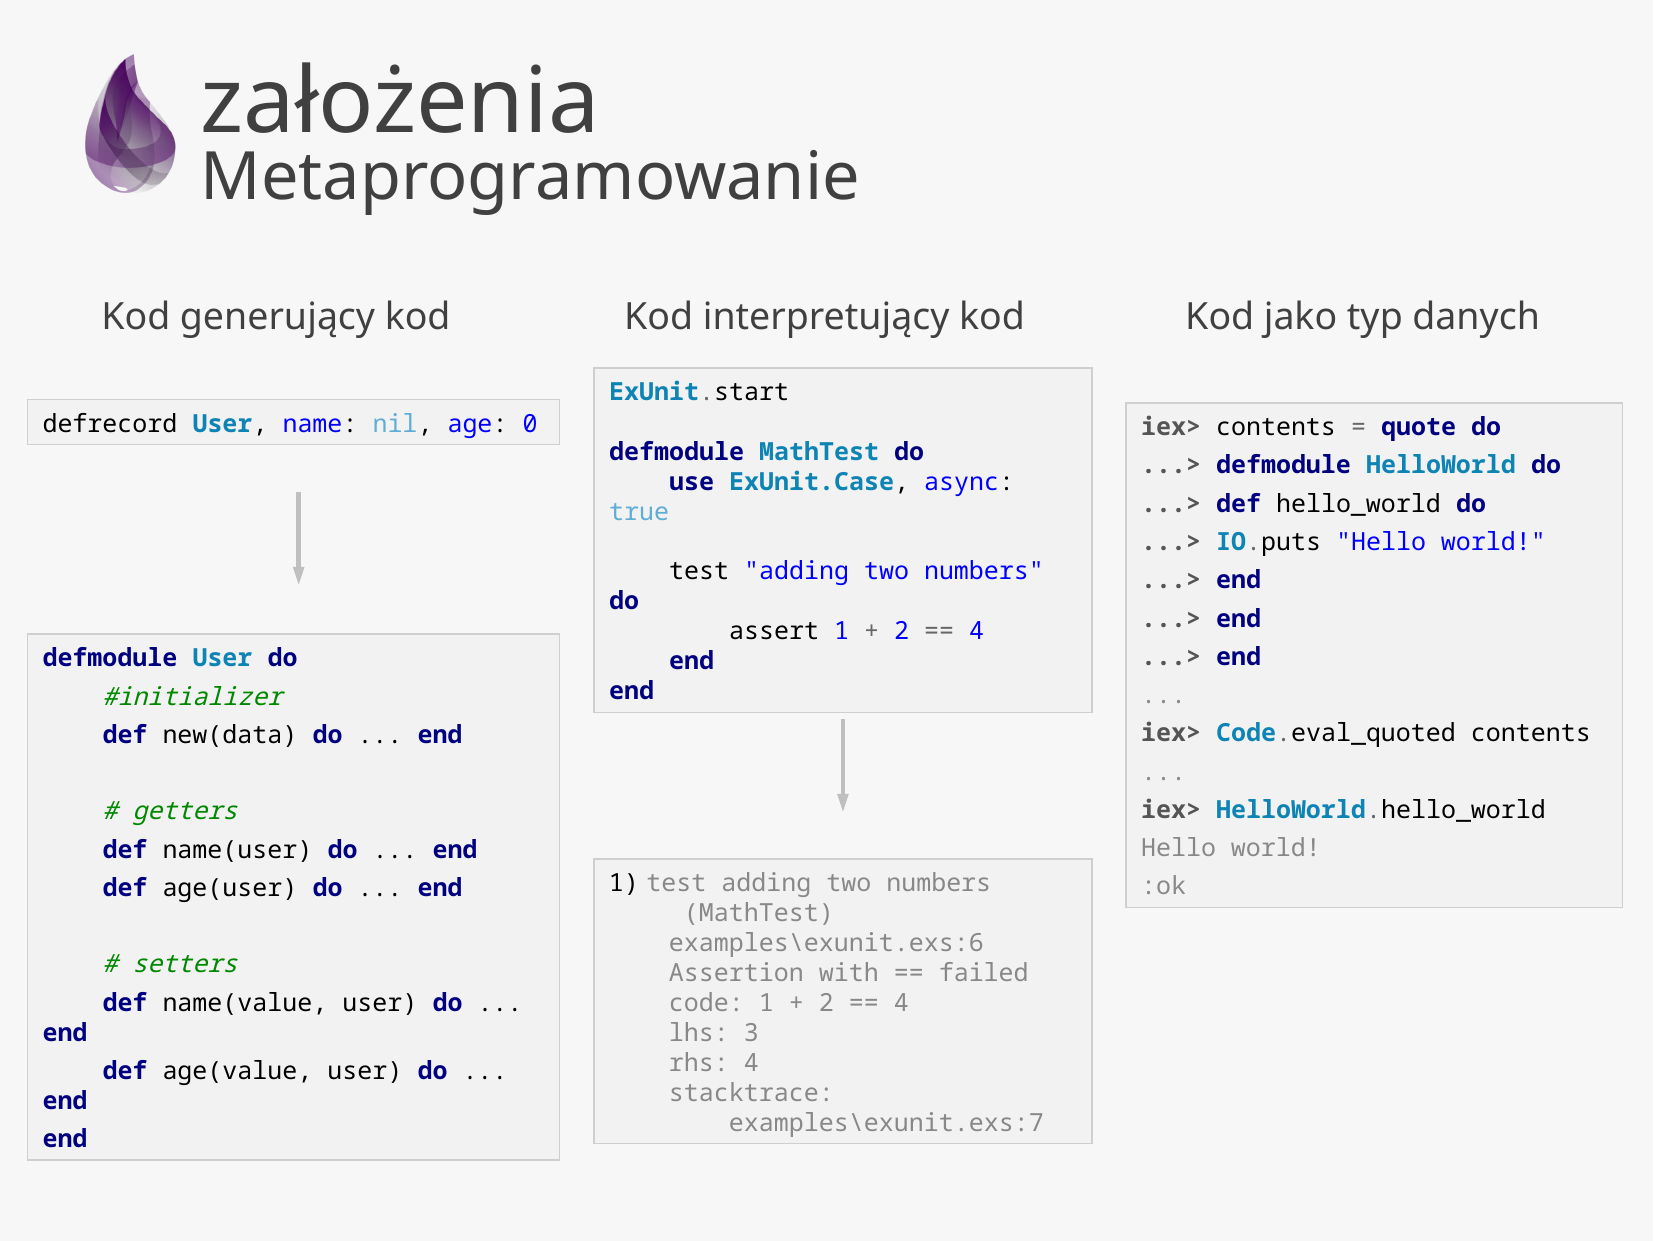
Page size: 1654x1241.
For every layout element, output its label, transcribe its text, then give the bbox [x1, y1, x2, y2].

text_box Kod interpretujący kod [609, 284, 1092, 345]
text_box ExUnit.start defmodule MathTest do use ExUnit.Case, async: true test "adding two numbers" do assert 1 + 2 == 4 end end [594, 368, 1092, 712]
text_box defmodule User do #initializer def new(data) do ... end # getters def name(user) do ... end def age(user) do ... end # setters def name(value, user) do ... end def age(value, user) do ... end end [27, 634, 560, 1160]
text_box Kod generujący kod [86, 284, 512, 345]
text_box Kod jako typ danych [1170, 284, 1654, 345]
text_box iex> contents = quote do ...> defmodule HelloWorld do ...> def hello_world do ...> IO.puts "Hello world!" ...> end ...> end ...> end ... iex> Code.eval_quoted contents ... iex> HelloWorld.hello_world Hello world! :ok [1126, 403, 1623, 907]
text_box test adding two numbers (MathTest) examples\exunit.exs:6 Assertion with == failed code: 1 + 2 == 4 lhs: 3 rhs: 4 stacktrace: examples\exunit.exs:7 [594, 859, 1092, 1144]
picture [60, 54, 201, 196]
text_box defrecord User, name: nil, age: 0 [27, 400, 560, 445]
subtitle Metaprogramowanie [200, 123, 1611, 223]
title założenia [200, 39, 1546, 123]
